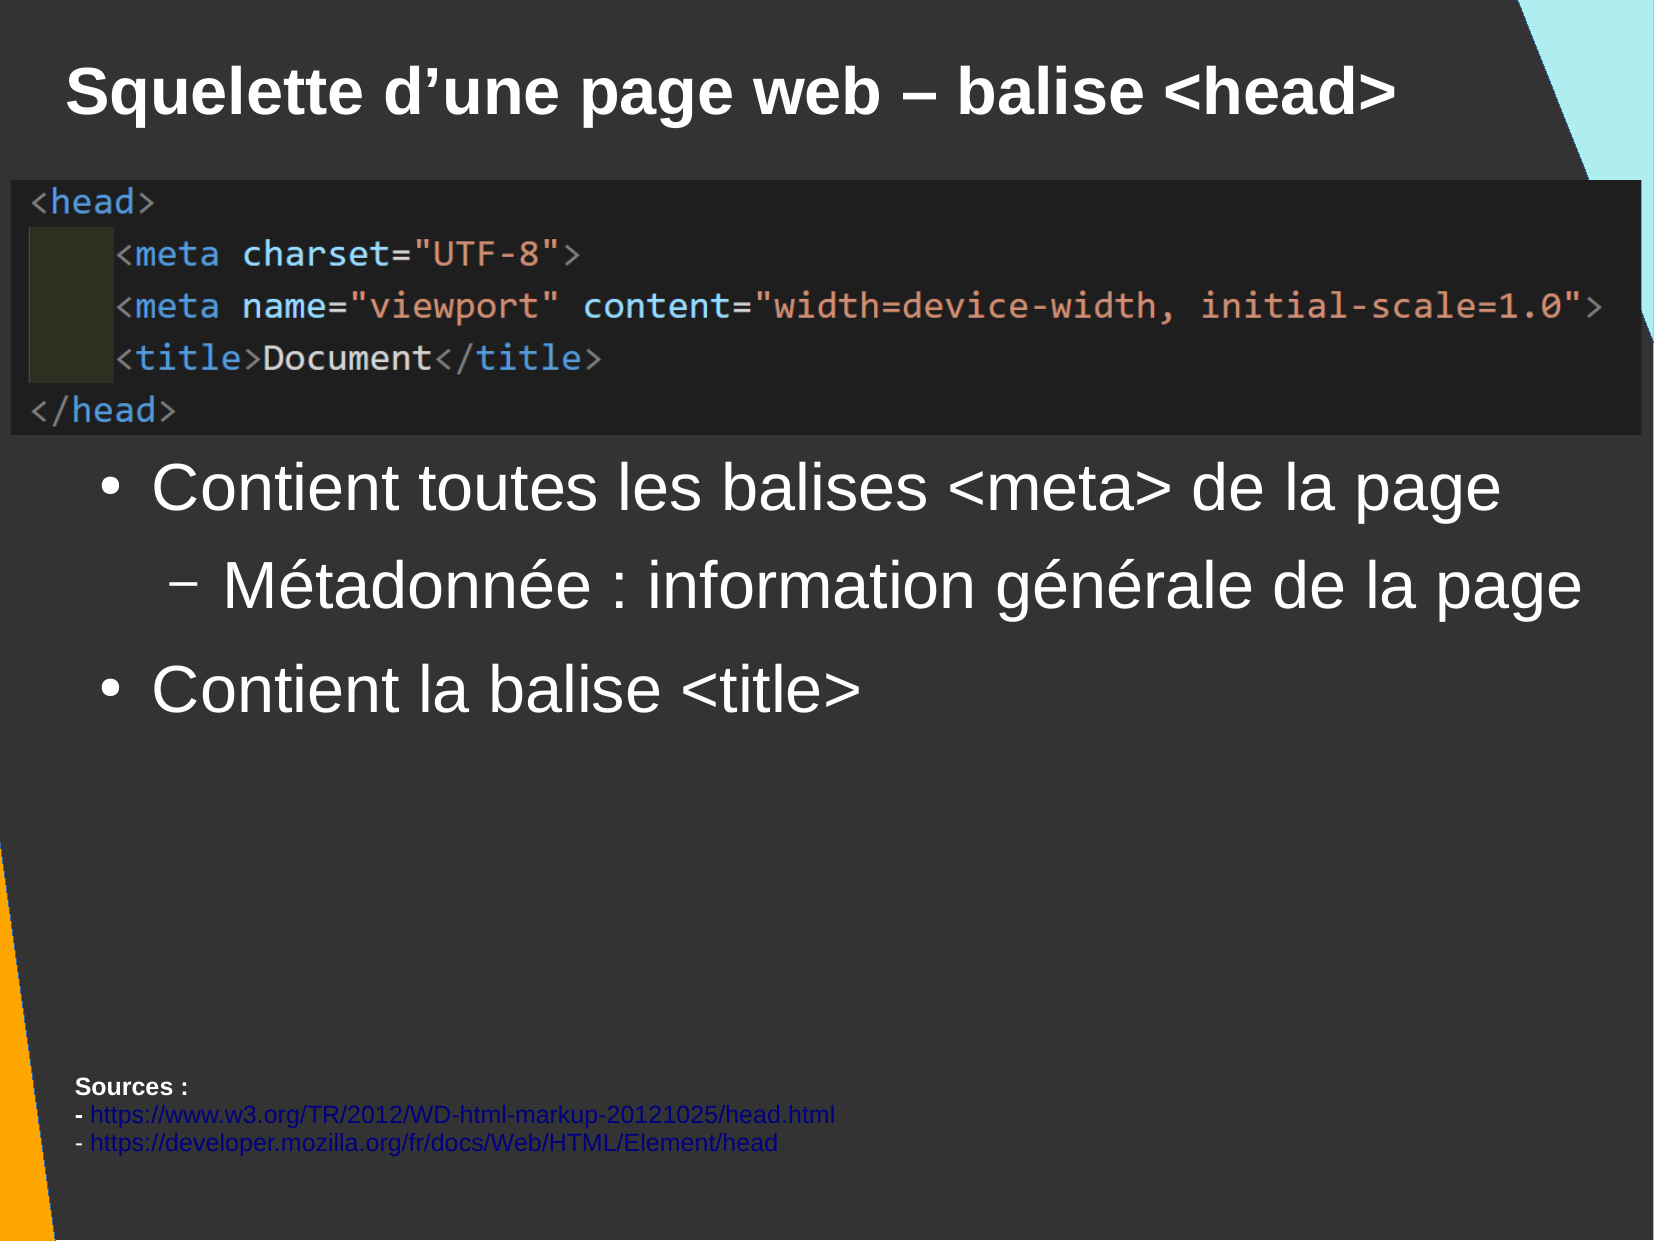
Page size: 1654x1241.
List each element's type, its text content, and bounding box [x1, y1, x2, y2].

title Squelette d’une page web – balise <head> [64, 54, 1554, 157]
text_box Sources : - https://www.w3.org/TR/2012/WD-html-markup-20121025/head.html - https://developer.mozilla.org/fr/docs/Web/HTML/Element/head [60, 1065, 1546, 1241]
picture [10, 180, 1642, 435]
text_box [1517, 0, 1654, 343]
text_box [0, 841, 56, 1241]
list Contient toutes les balises <meta> de la page Métadonnée : information générale de la page Contient la balise <title> [81, 450, 1636, 766]
